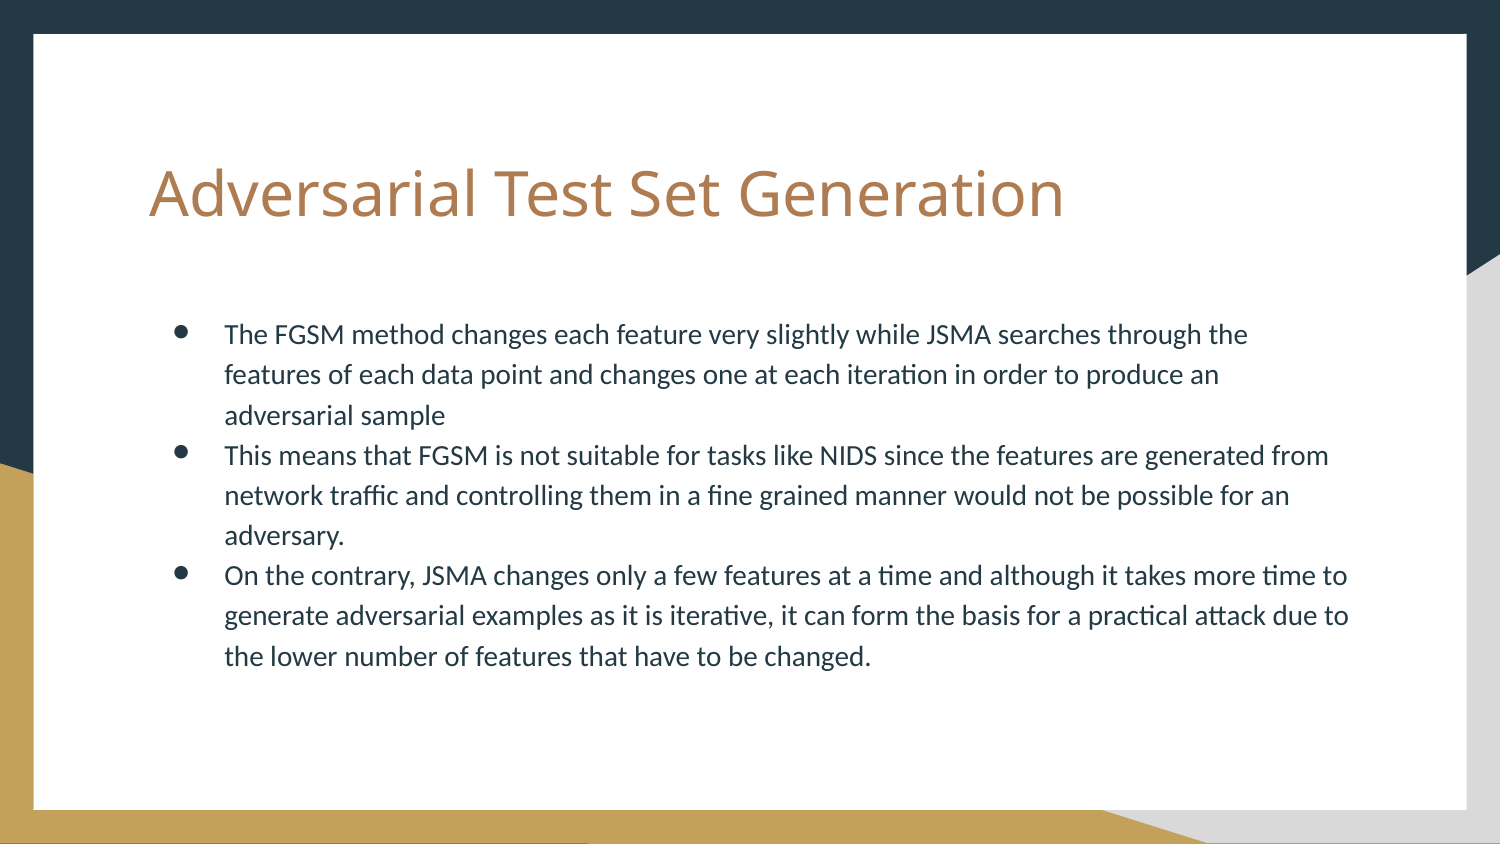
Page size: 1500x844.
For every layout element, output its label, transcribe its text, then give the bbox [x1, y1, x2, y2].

title Adversarial Test Set Generation [134, 138, 1366, 295]
list The FGSM method changes each feature very slightly while JSMA searches through the features of each data point and changes one at each iteration in order to produce an adversarial sample This means that FGSM is not suitable for tasks like NIDS since the features are generated from network traffic and controlling them in a fine grained manner would not be possible for an adversary. On the contrary, JSMA changes only a few features at a time and although it takes more time to generate adversarial examples as it is iterative, it can form the basis for a practical attack due to the lower number of features that have to be changed. [134, 295, 1366, 697]
